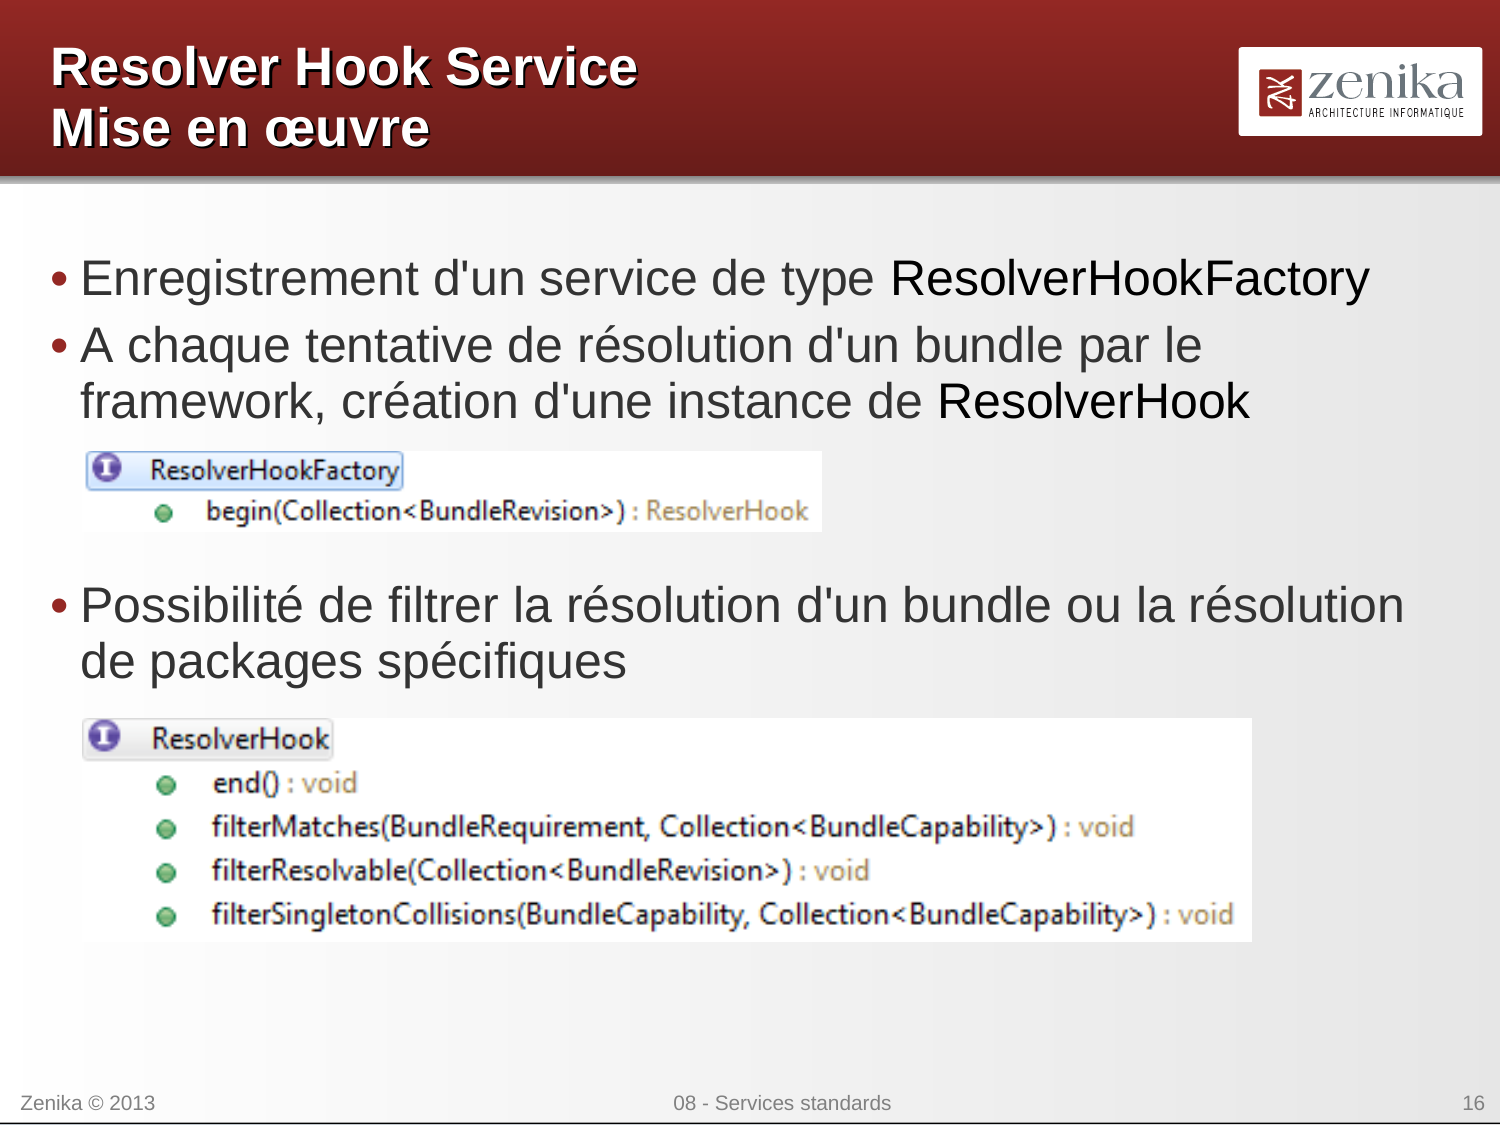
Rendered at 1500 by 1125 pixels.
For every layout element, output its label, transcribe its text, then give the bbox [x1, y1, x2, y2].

picture [82, 451, 822, 532]
picture [82, 718, 1252, 942]
title Resolver Hook Service Mise en œuvre [50, 15, 1206, 180]
picture [1257, 58, 1464, 125]
list Enregistrement d'un service de type ResolverHookFactory A chaque tentative de résolution d'un bundle par le framework, création d'une instance de ResolverHook Possibilité de filtrer la résolution d'un bundle ou la résolution de packages spécifiques [50, 249, 1435, 1079]
